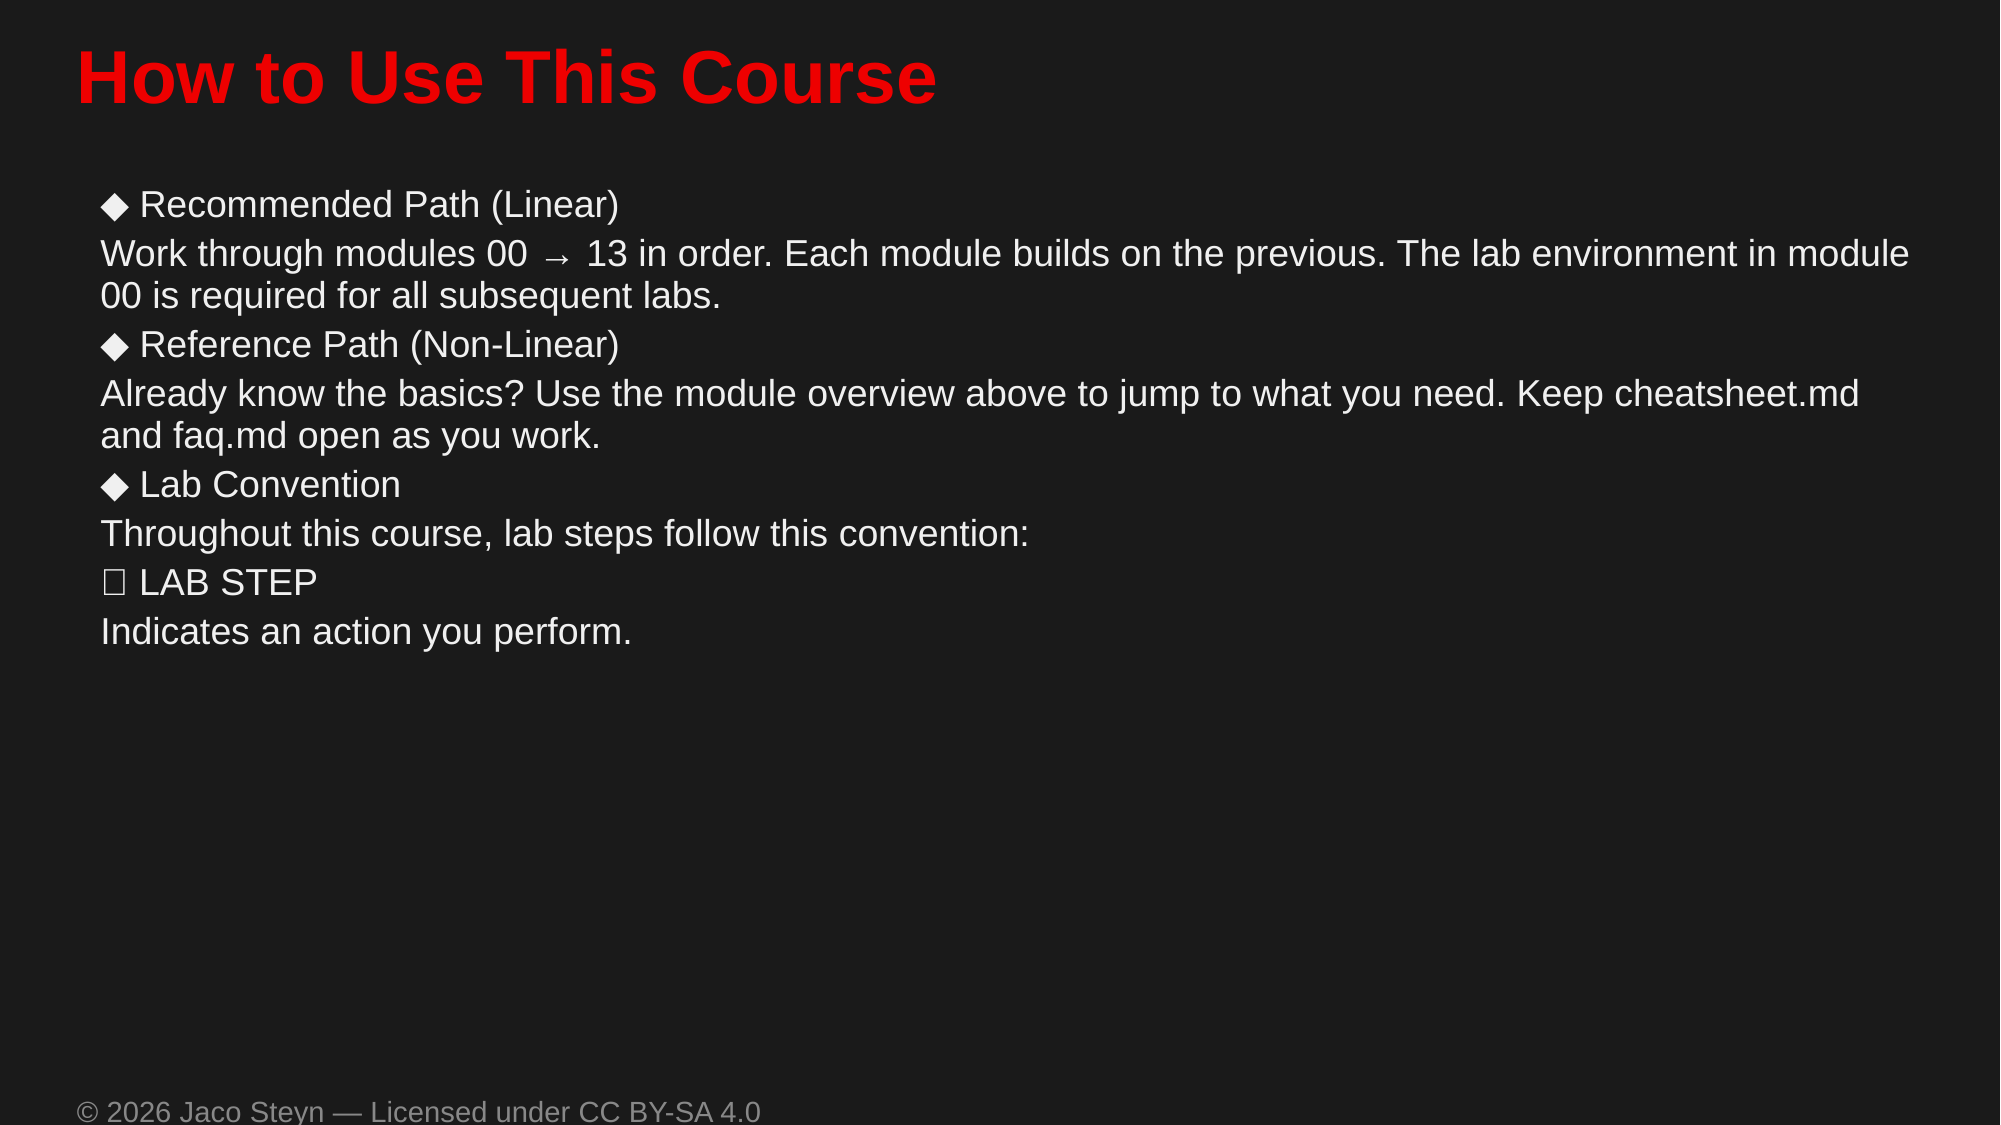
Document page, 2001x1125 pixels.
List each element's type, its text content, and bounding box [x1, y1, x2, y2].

text_box © 2026 Jaco Steyn — Licensed under CC BY-SA 4.0 [59, 1083, 1942, 1120]
text_box ◆ Recommended Path (Linear) Work through modules 00 → 13 in order. Each module builds on the previous. The lab environment in module 00 is required for all subsequent labs. ◆ Reference Path (Non-Linear) Already know the basics? Use the module overview above to jump to what you need. Keep cheatsheet.md and faq.md open as you work. ◆ Lab Convention Throughout this course, lab steps follow this convention: 🔧 LAB STEP Indicates an action you perform. [59, 171, 1942, 1083]
text_box How to Use This Course [59, 23, 1942, 154]
